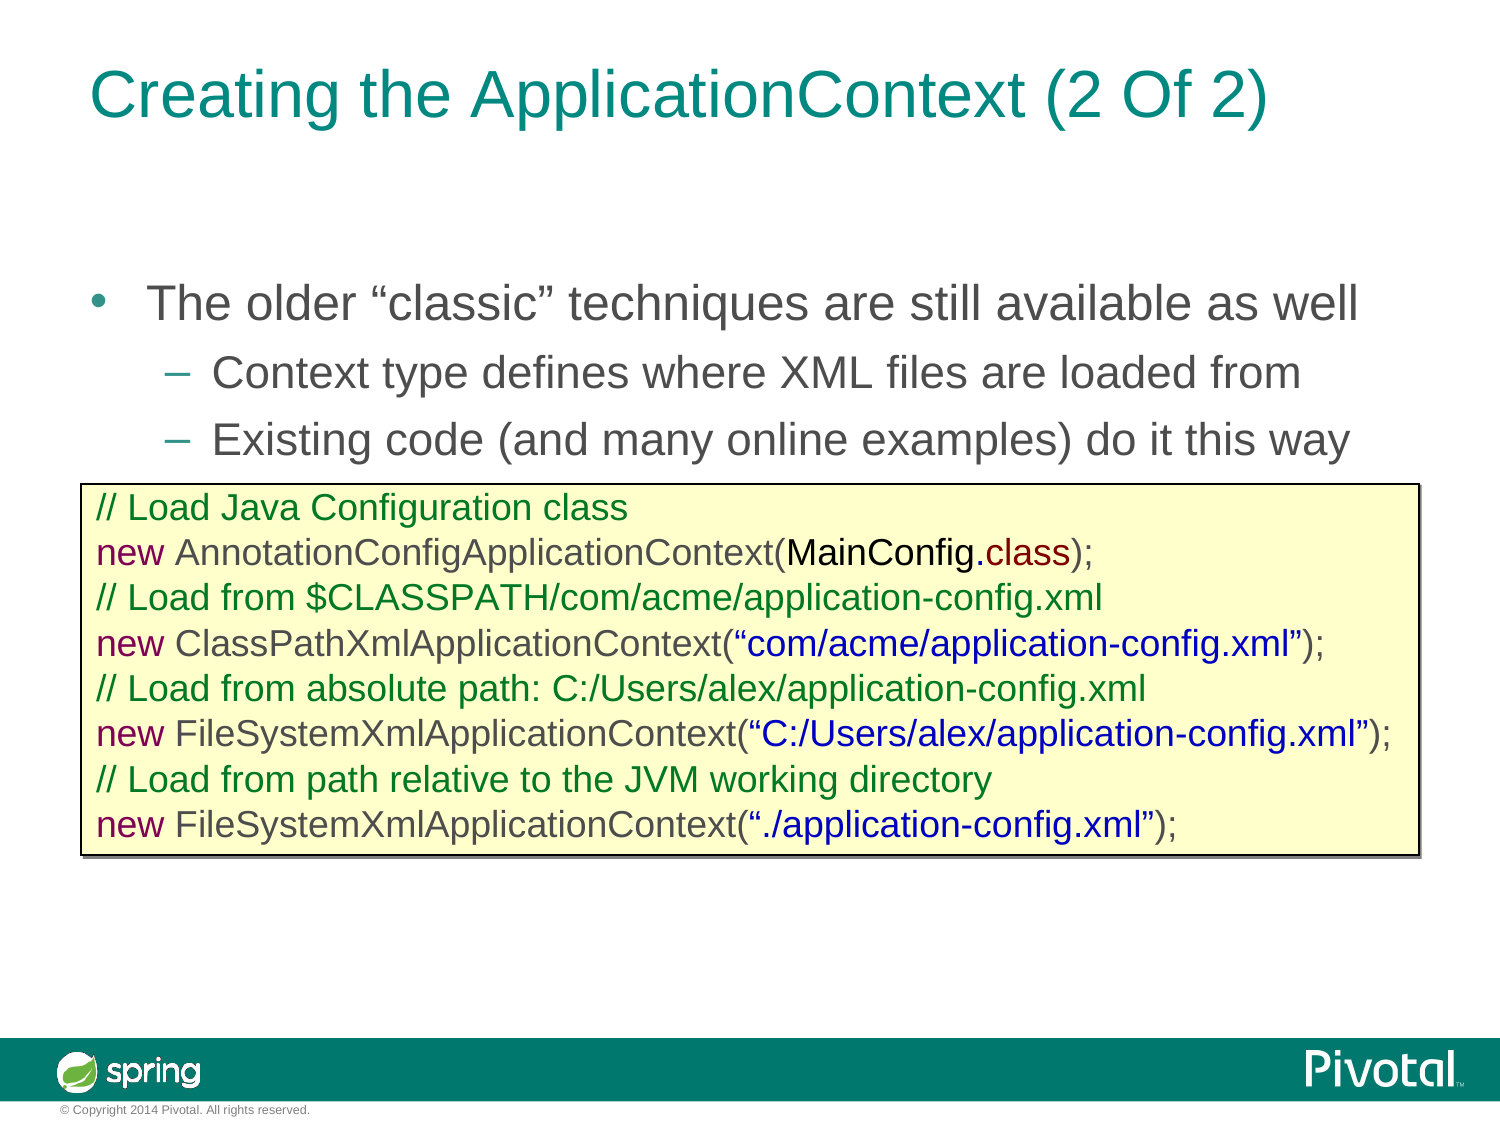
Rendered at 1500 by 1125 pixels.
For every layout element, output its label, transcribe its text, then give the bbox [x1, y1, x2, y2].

title Creating the ApplicationContext (2 Of 2) [75, 37, 1426, 225]
text_box // Load Java Configuration class new AnnotationConfigApplicationContext(MainConfig.class); // Load from $CLASSPATH/com/acme/application-config.xml new ClassPathXmlApplicationContext(“com/acme/application-config.xml”); // Load from absolute path: C:/Users/alex/application-config.xml new FileSystemXmlApplicationContext(“C:/Users/alex/application-config.xml”); // Load from path relative to the JVM working directory new FileSystemXmlApplicationContext(“./application-config.xml”); [81, 483, 1419, 855]
picture [1306, 1050, 1464, 1087]
picture [32, 1041, 210, 1103]
list The older “classic” techniques are still available as well Context type defines where XML files are loaded from Existing code (and many online examples) do it this way [75, 262, 1426, 1013]
